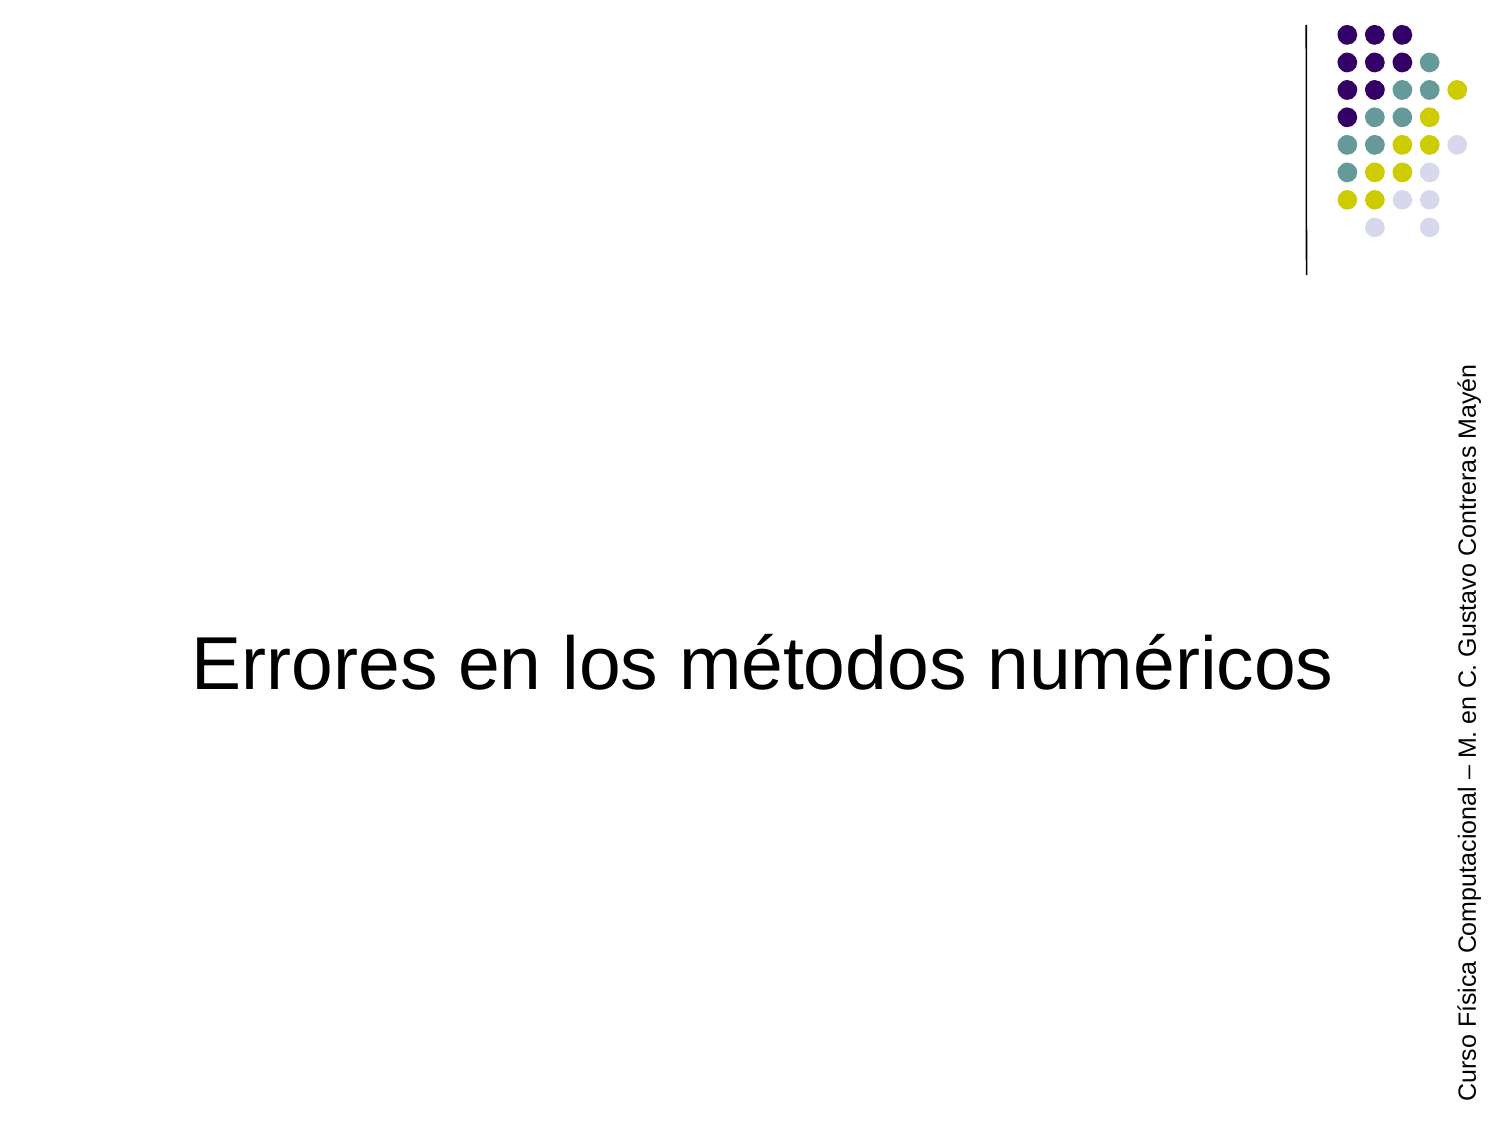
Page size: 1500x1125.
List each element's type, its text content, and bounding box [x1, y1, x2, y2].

text_box Errores en los métodos numéricos [110, 292, 1416, 1028]
